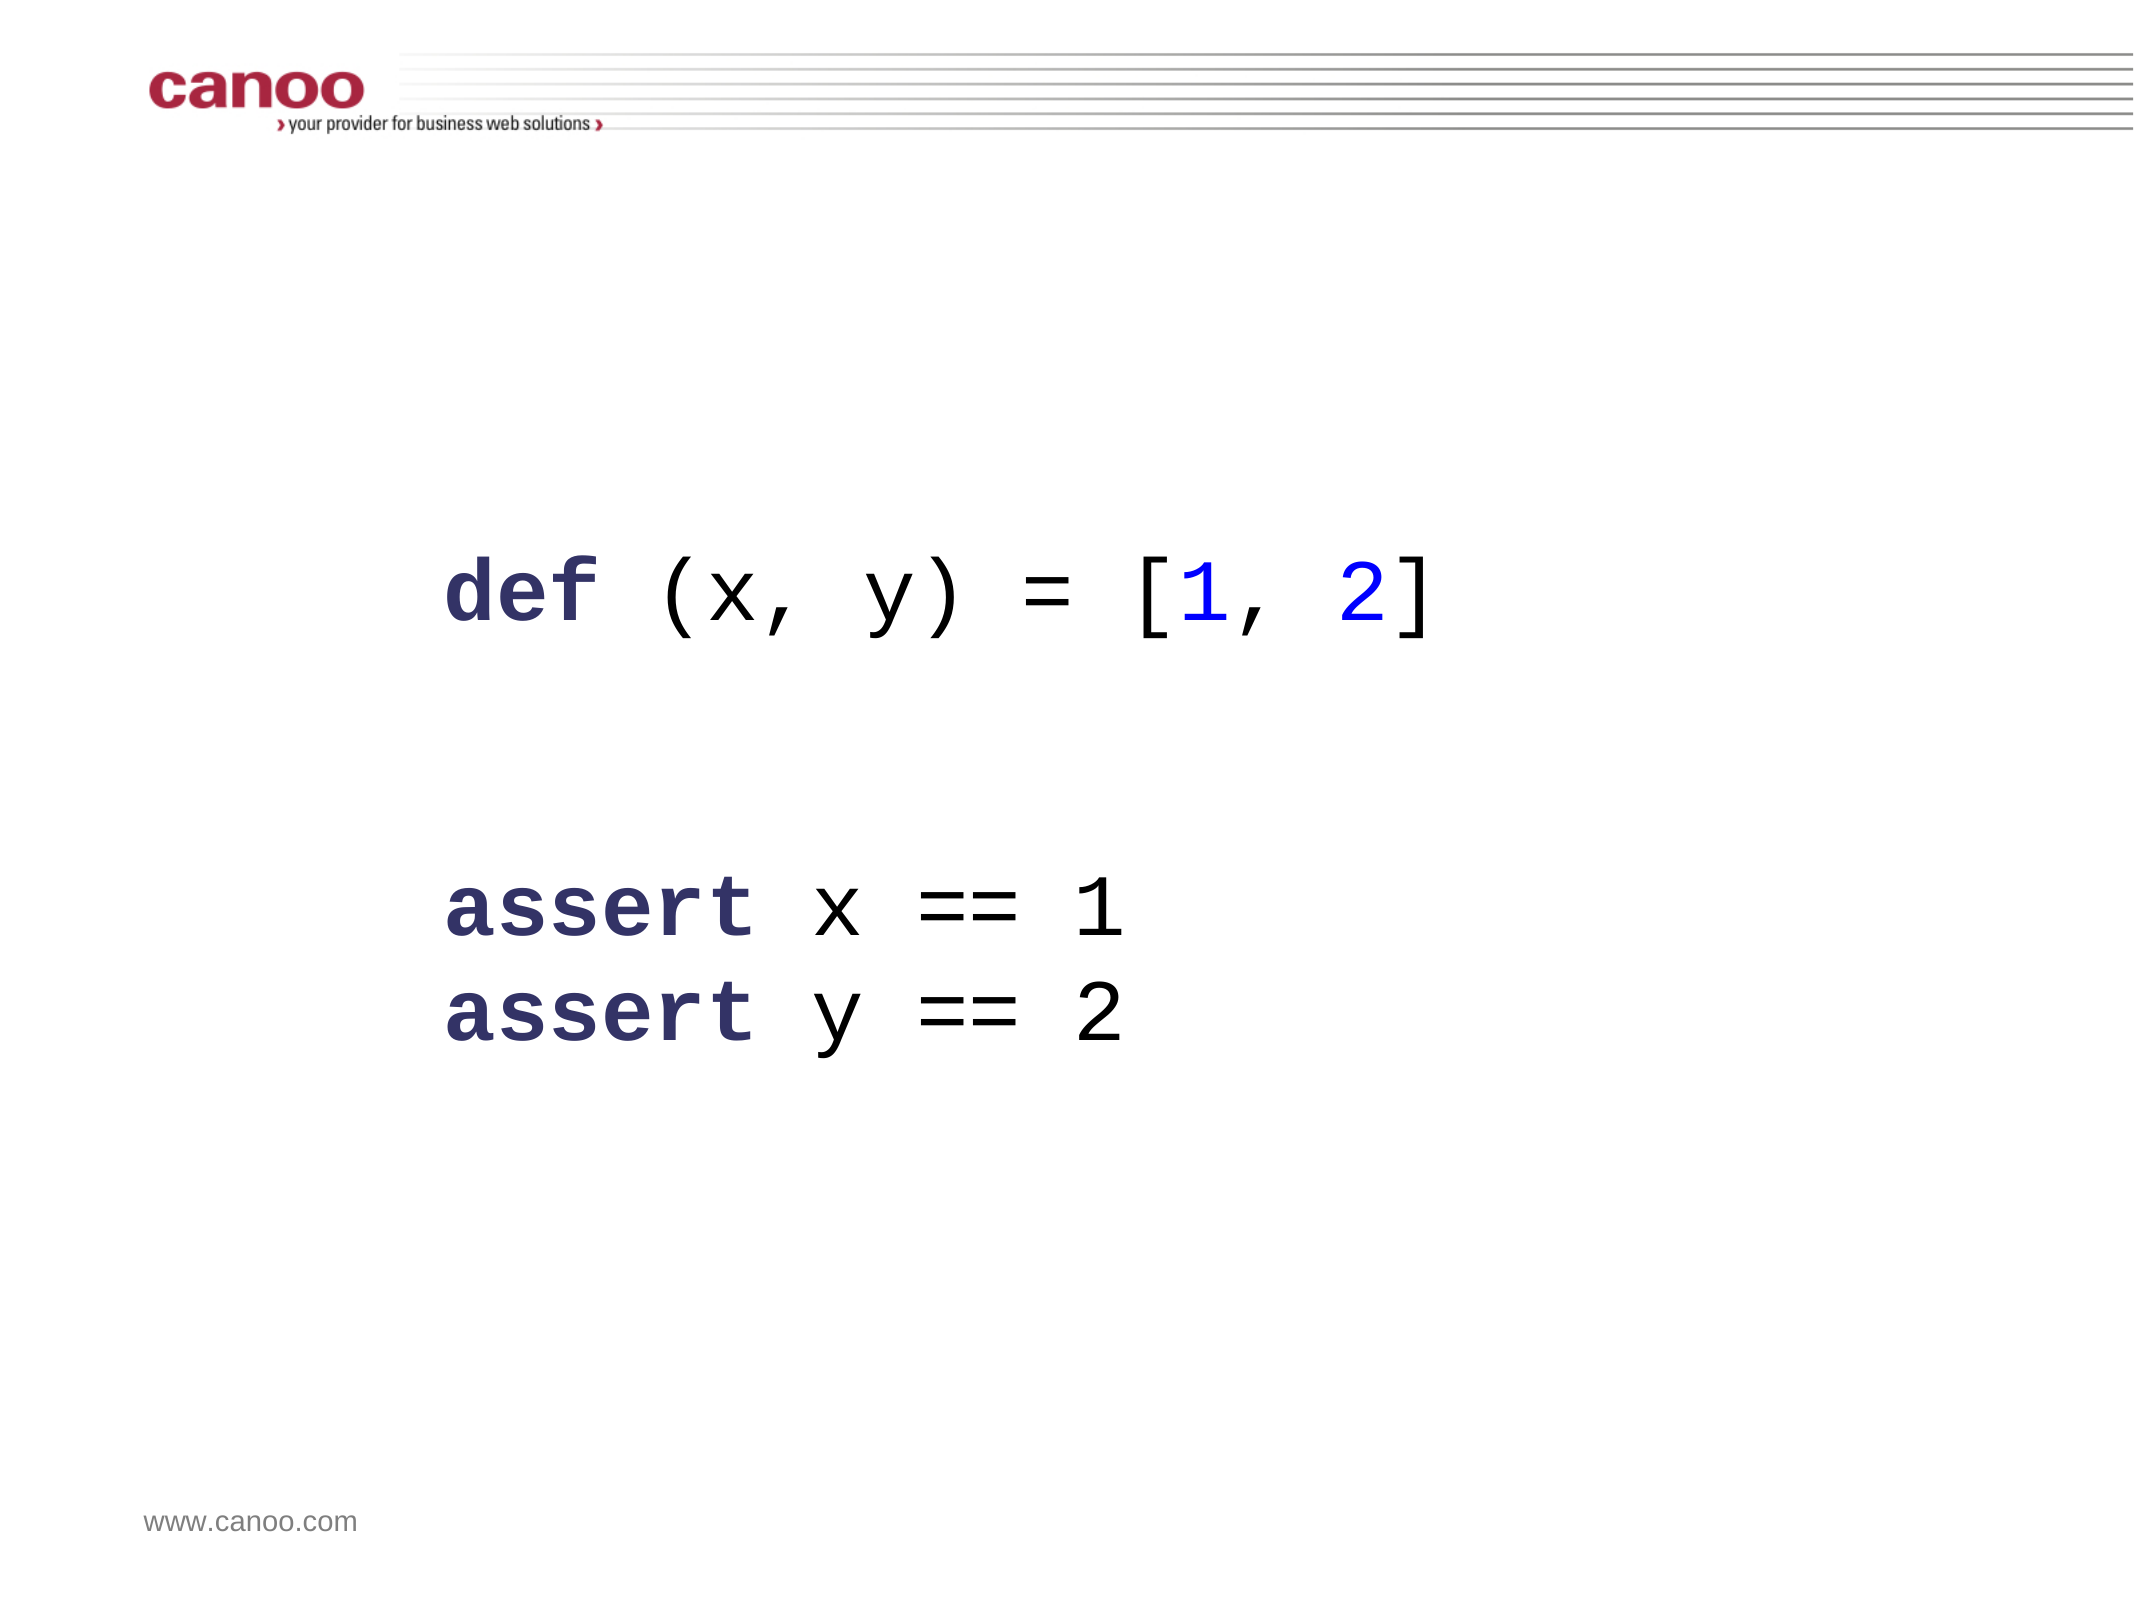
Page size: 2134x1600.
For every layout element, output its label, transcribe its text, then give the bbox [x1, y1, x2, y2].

text_box def (x, y) = [1, 2] assert x == 1 assert y == 2 [429, 525, 1705, 1065]
picture [0, 21, 2134, 188]
